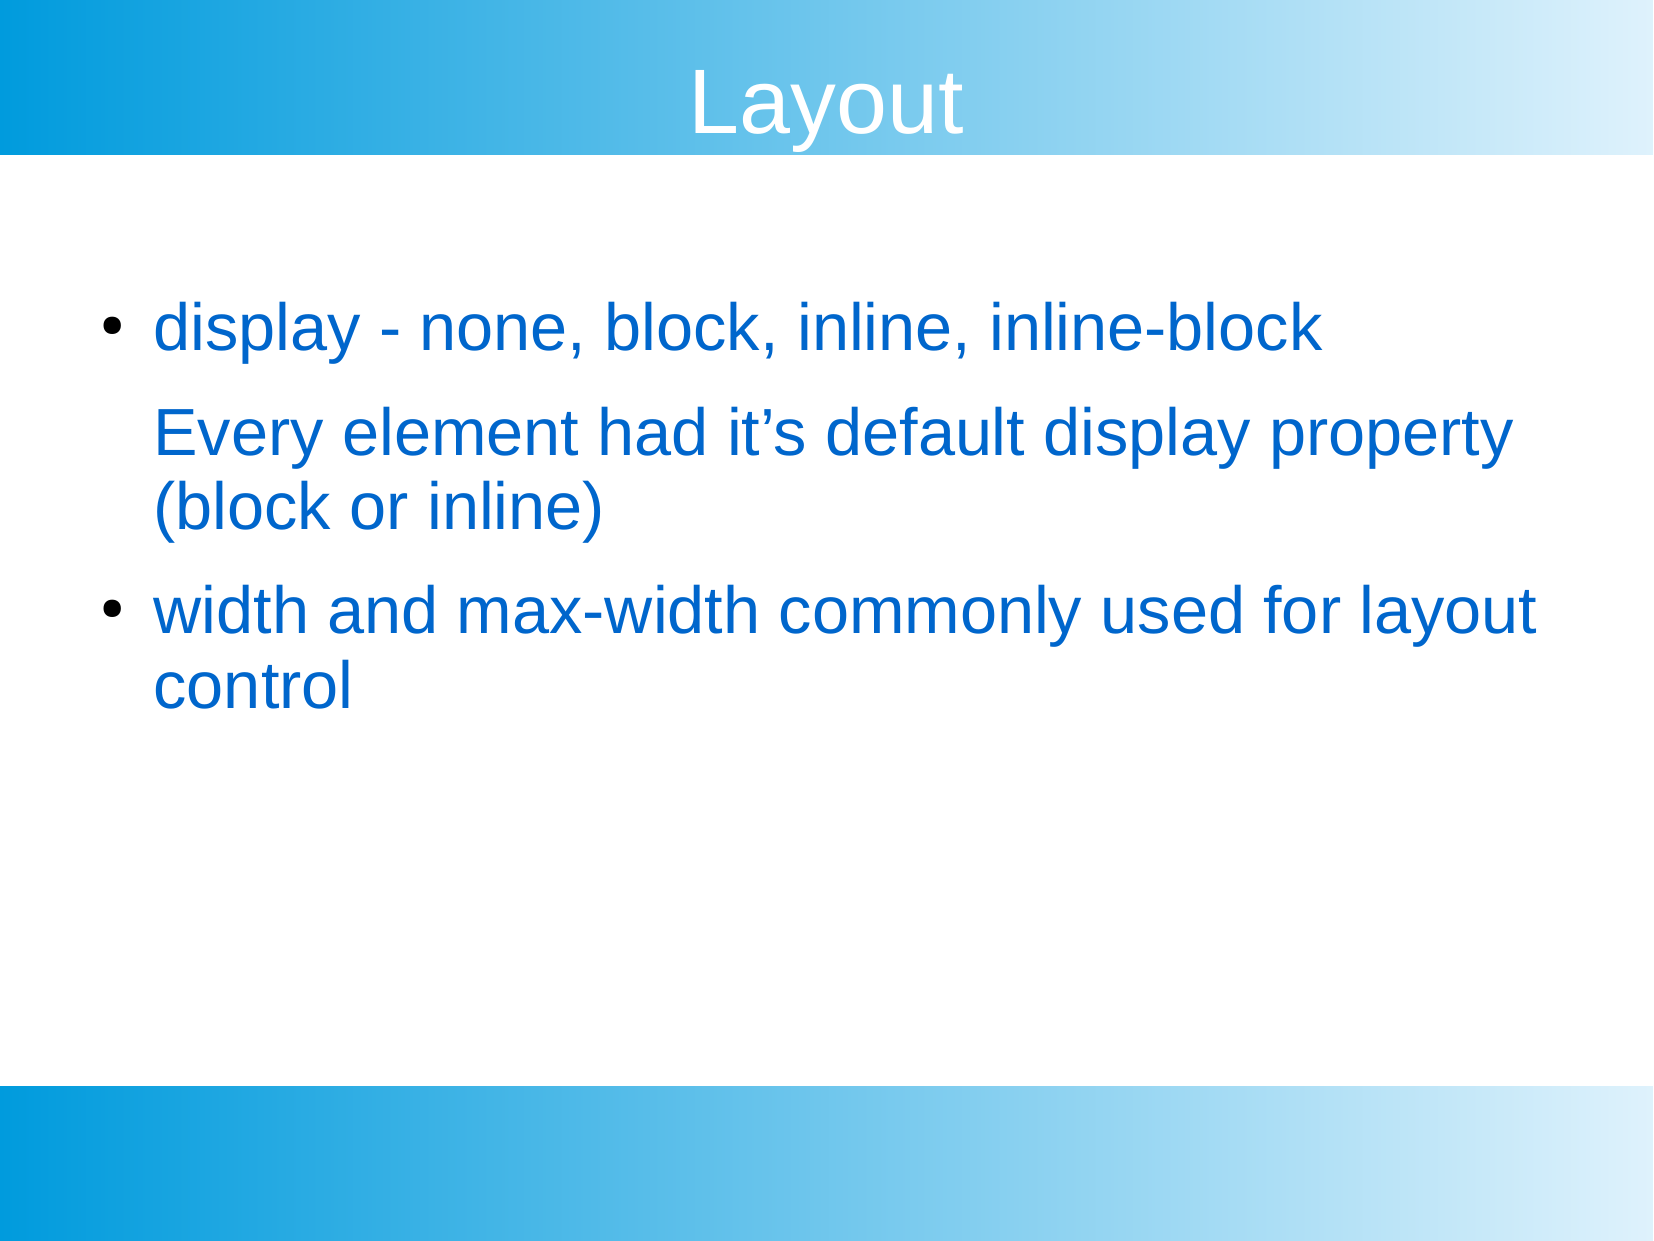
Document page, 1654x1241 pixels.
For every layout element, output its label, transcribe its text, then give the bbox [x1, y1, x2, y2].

list display - none, block, inline, inline-block Every element had it’s default display property (block or inline) width and max-width commonly used for layout control [82, 290, 1571, 1010]
title Layout [82, 49, 1571, 155]
